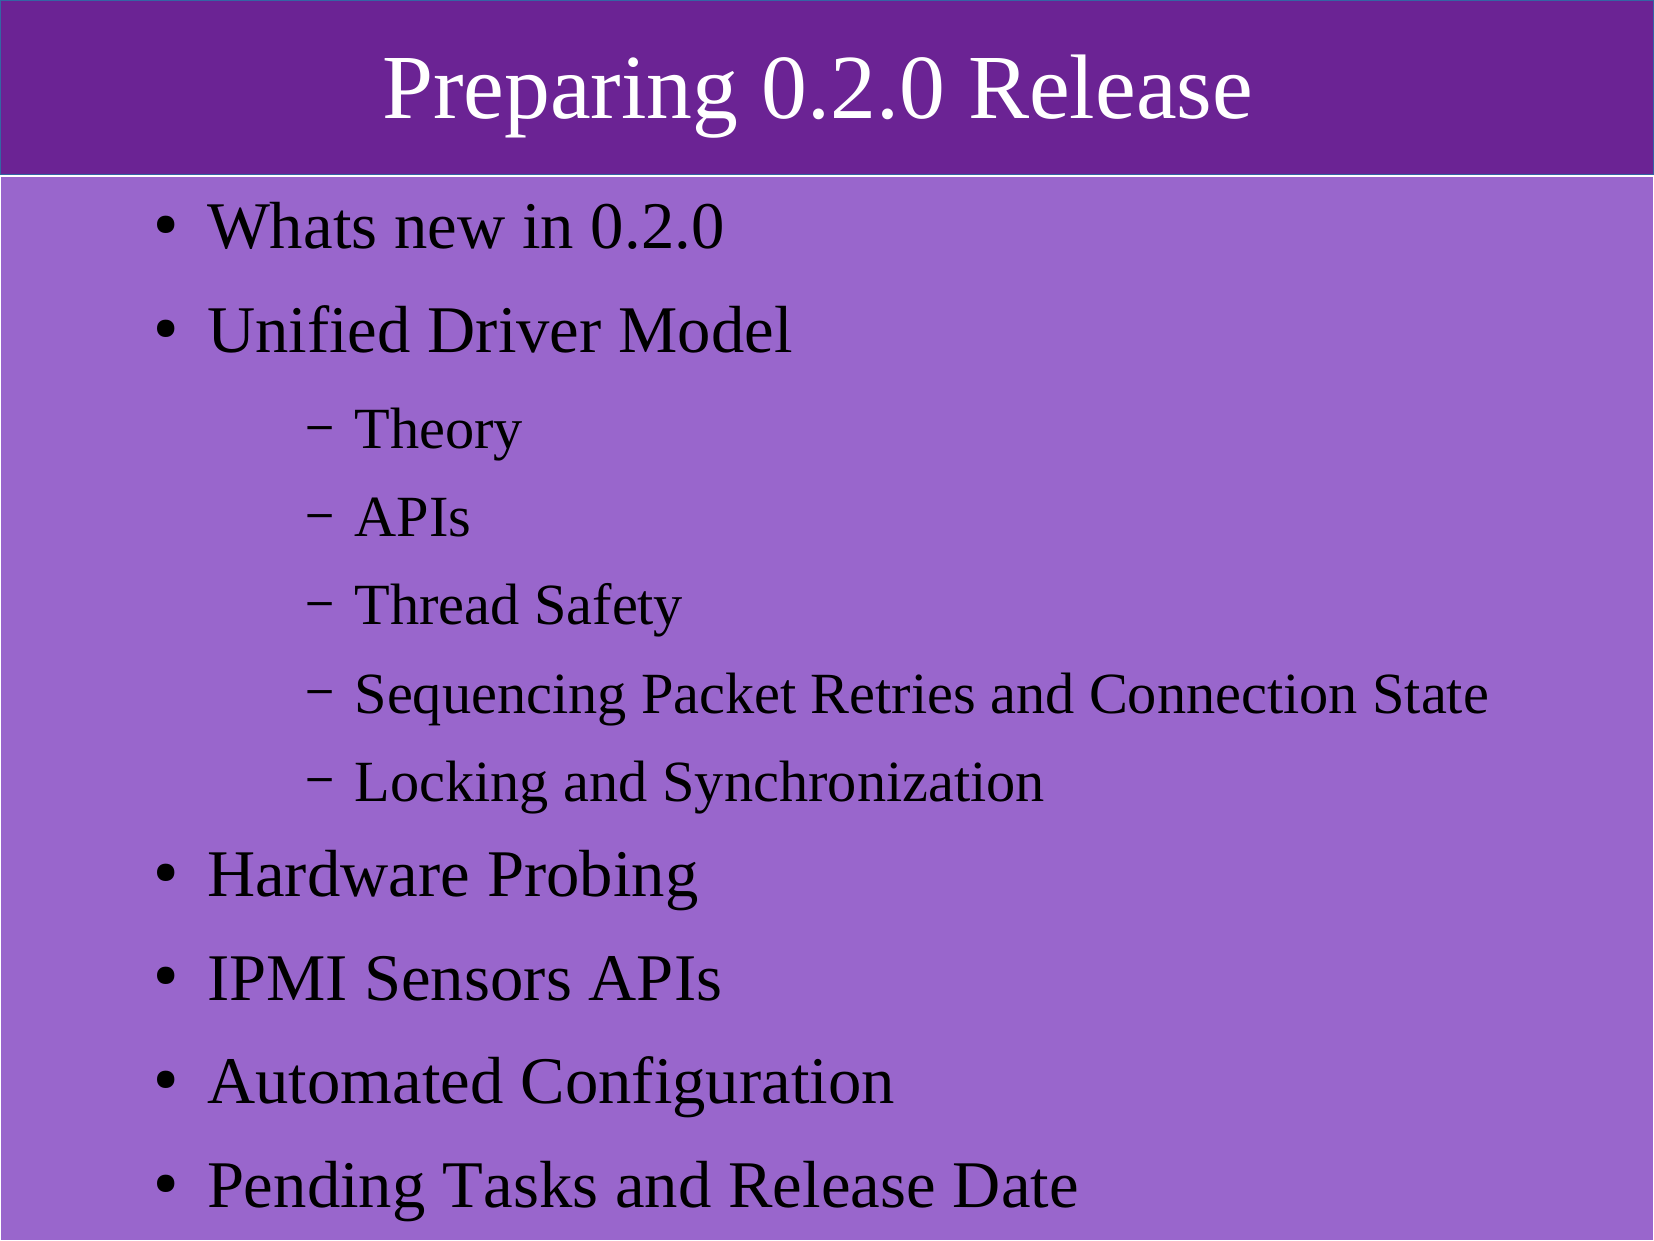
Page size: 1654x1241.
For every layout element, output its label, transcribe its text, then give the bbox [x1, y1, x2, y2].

list Whats new in 0.2.0 Unified Driver Model Theory APIs Thread Safety Sequencing Packet Retries and Connection State Locking and Synchronization Hardware Probing IPMI Sensors APIs Automated Configuration Pending Tasks and Release Date [118, 189, 1531, 1223]
title Preparing 0.2.0 Release [112, 0, 1525, 175]
